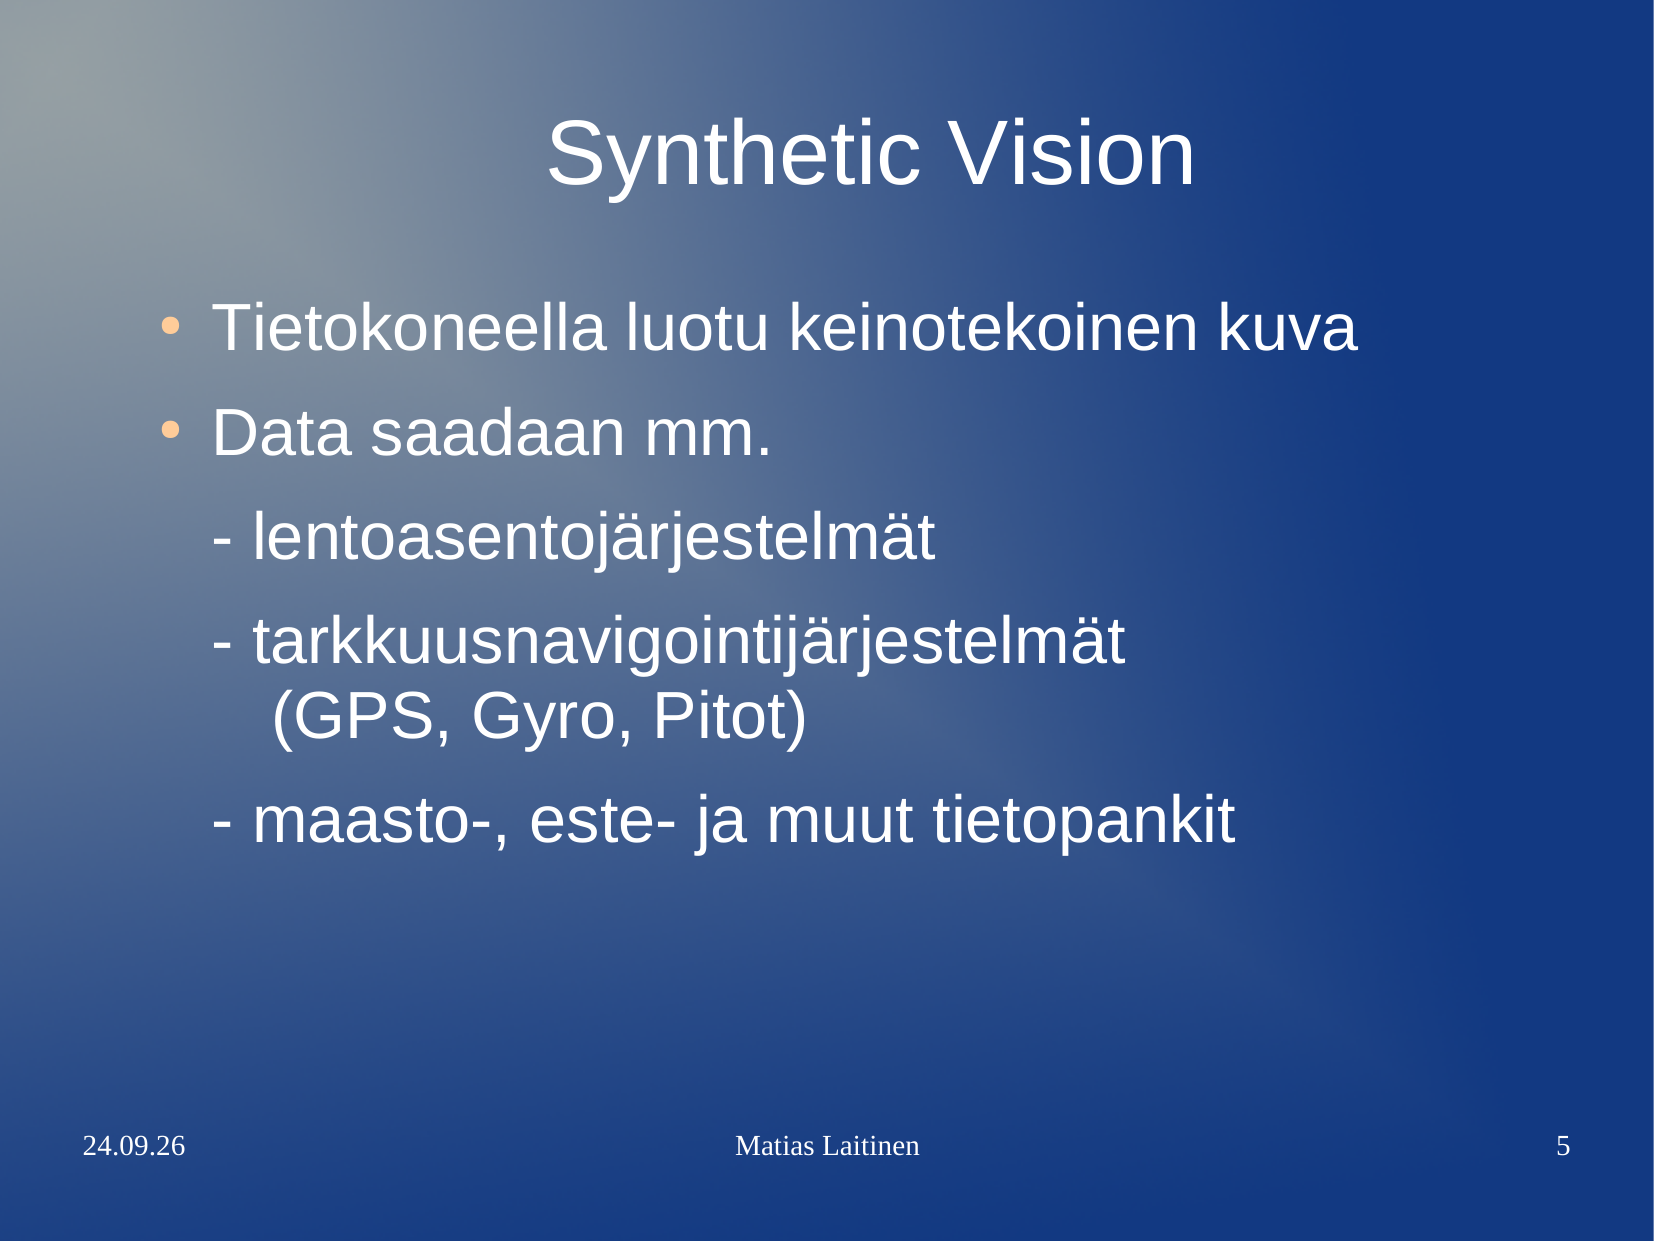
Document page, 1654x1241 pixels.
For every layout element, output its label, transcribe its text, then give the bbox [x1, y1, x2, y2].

title Synthetic Vision [82, 49, 1571, 257]
list Tietokoneella luotu keinotekoinen kuva Data saadaan mm. - lentoasentojärjestelmät - tarkkuusnavigointijärjestelmät (GPS, Gyro, Pitot) - maasto-, este- ja muut tietopankit [82, 290, 1571, 1109]
picture [0, 0, 1654, 1241]
